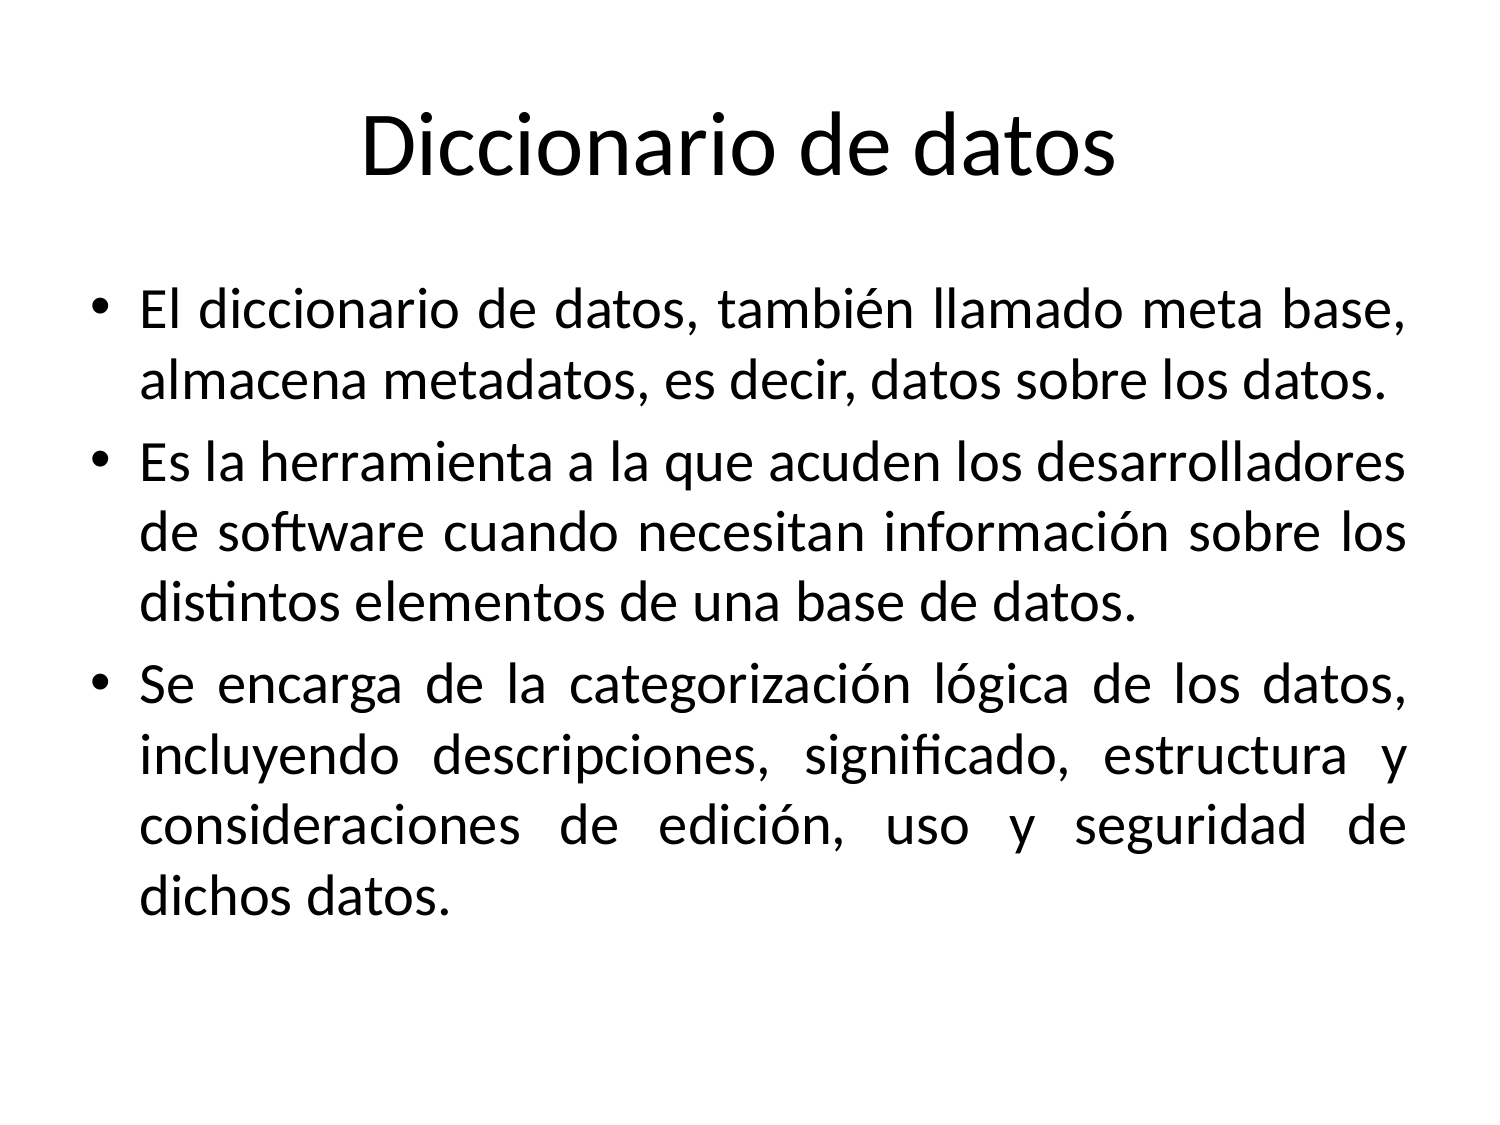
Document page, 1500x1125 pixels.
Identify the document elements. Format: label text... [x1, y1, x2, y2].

list El diccionario de datos, también llamado meta base, almacena metadatos, es decir, datos sobre los datos. Es la herramienta a la que acuden los desarrolladores de software cuando necesitan información sobre los distintos elementos de una base de datos. Se encarga de la categorización lógica de los datos, incluyendo descripciones, significado, estructura y consideraciones de edición, uso y seguridad de dichos datos. [75, 262, 1425, 1005]
title Diccionario de datos [75, 45, 1425, 233]
